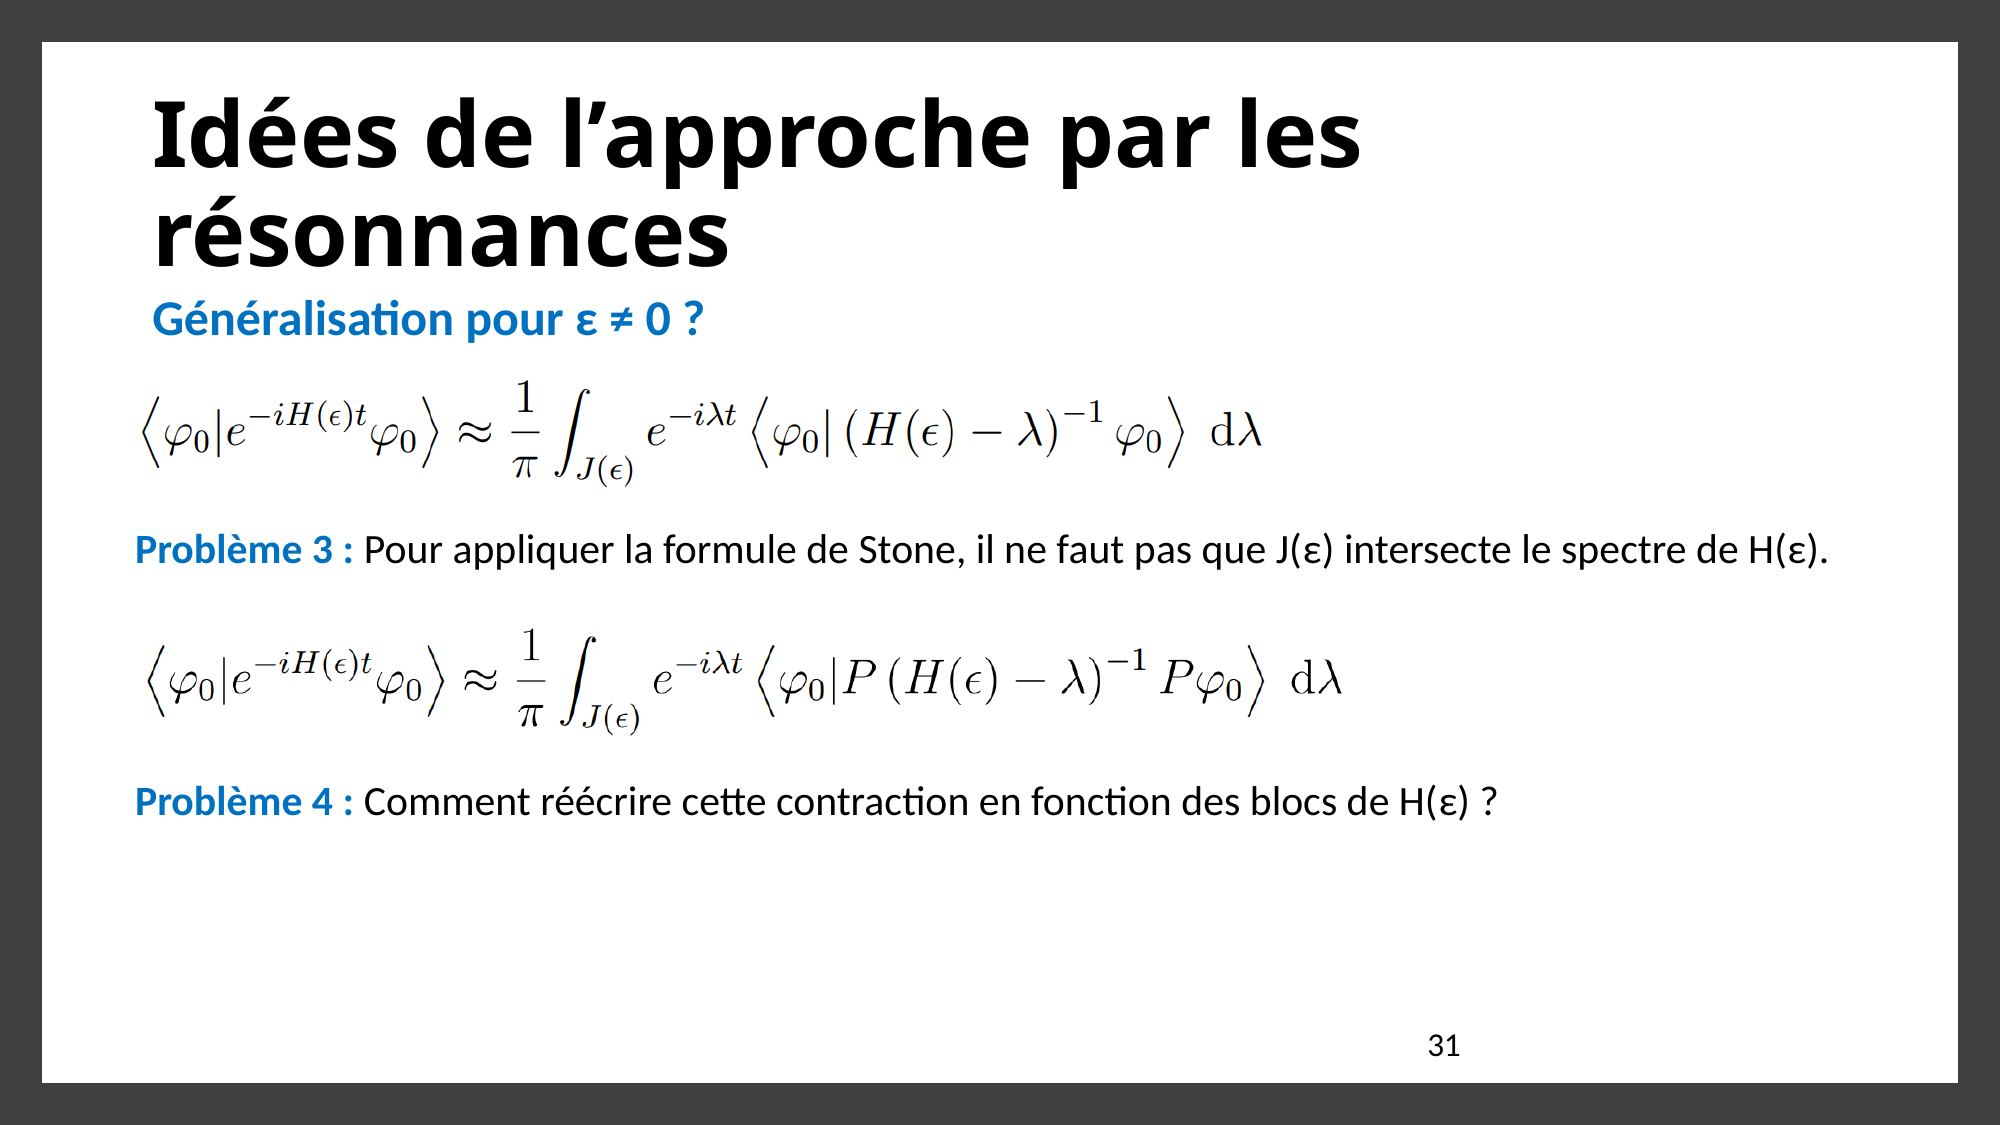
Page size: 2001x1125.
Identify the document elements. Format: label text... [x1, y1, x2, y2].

text_box Problème 4 : Comment réécrire cette contraction en fonction des blocs de H(ε) ? [120, 765, 1948, 832]
text_box Problème 3 : Pour appliquer la formule de Stone, il ne faut pas que J(ε) intersecte le spectre de H(ε). [120, 514, 1948, 580]
title Idées de l’approche par les résonnances [137, 78, 1863, 296]
text_box [0, 0, 2000, 1125]
picture [137, 358, 1278, 495]
picture [137, 620, 1359, 738]
text_box Généralisation pour ε ≠ 0 ? [137, 277, 755, 354]
